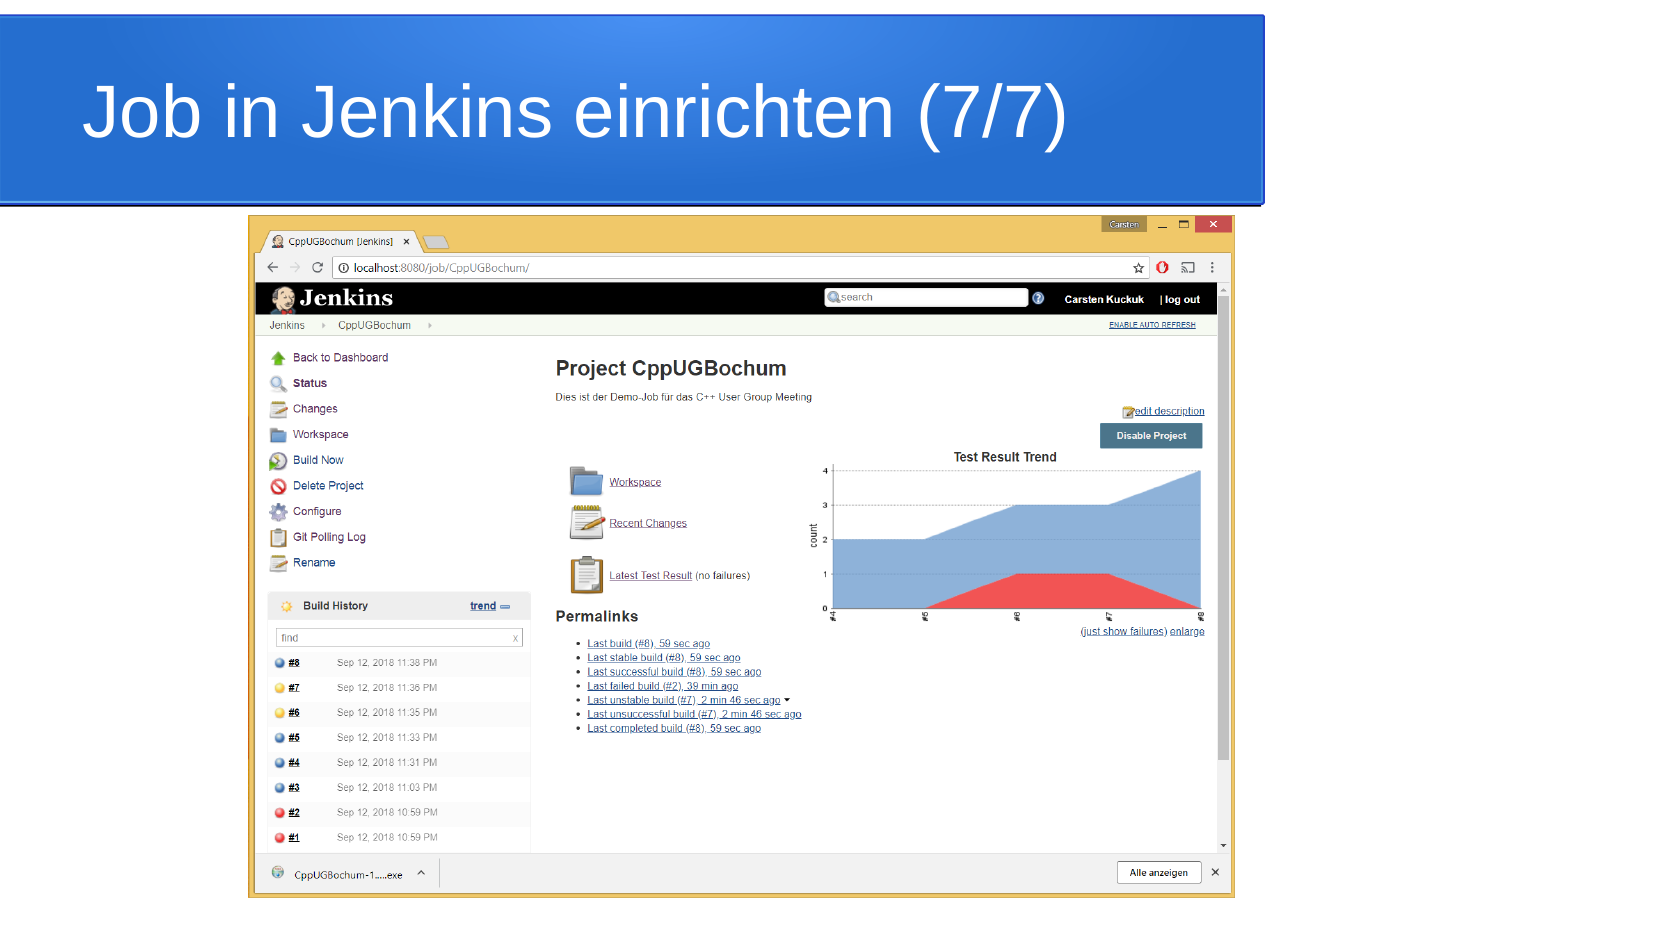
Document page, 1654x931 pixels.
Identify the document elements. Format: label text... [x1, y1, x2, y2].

title Job in Jenkins einrichten (7/7) [82, 35, 1235, 189]
picture [248, 215, 1235, 898]
